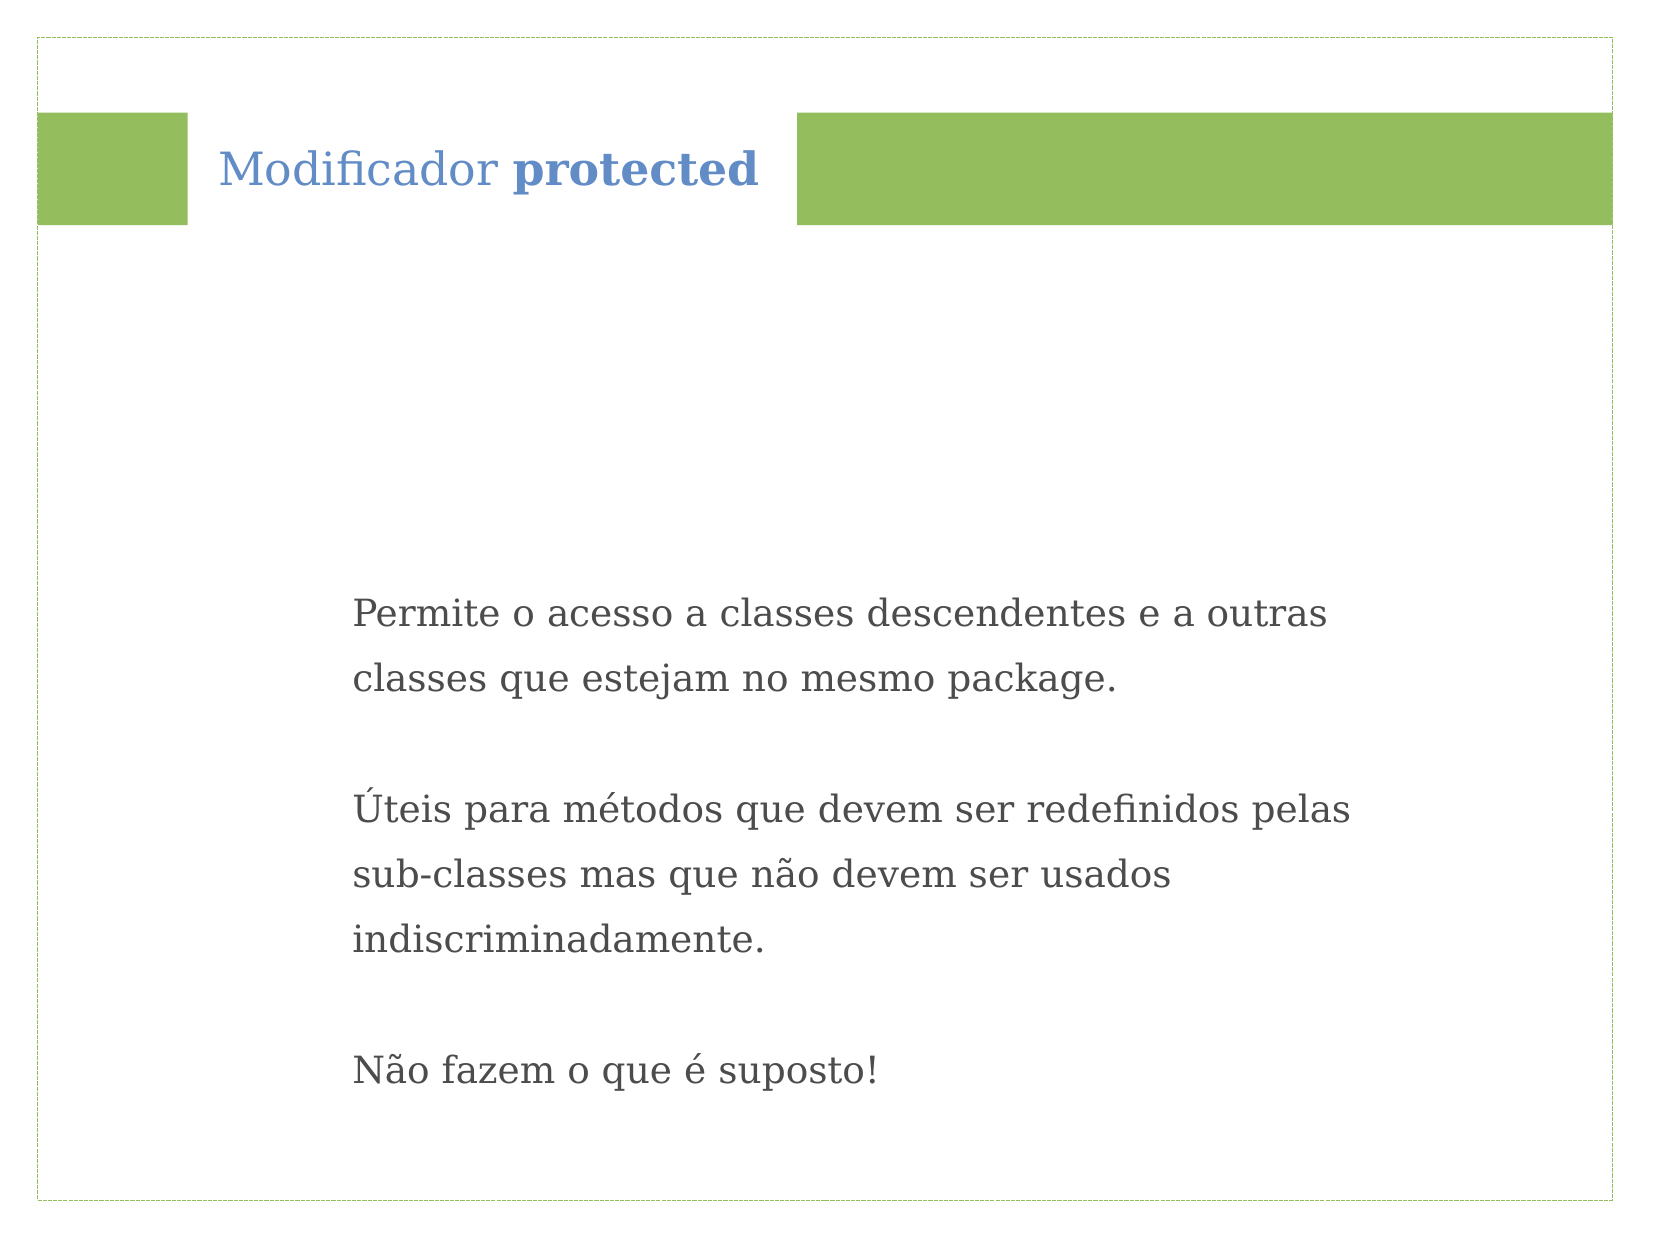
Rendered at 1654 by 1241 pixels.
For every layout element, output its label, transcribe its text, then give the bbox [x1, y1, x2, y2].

text_box [37, 112, 188, 226]
text_box Modificador protected [203, 134, 776, 204]
text_box Permite o acesso a classes descendentes e a outras classes que estejam no mesmo package. Úteis para métodos que devem ser redefinidos pelas sub-classes mas que não devem ser usados indiscriminadamente. Não fazem o que é suposto! [337, 562, 1426, 1088]
text_box [797, 112, 1613, 226]
